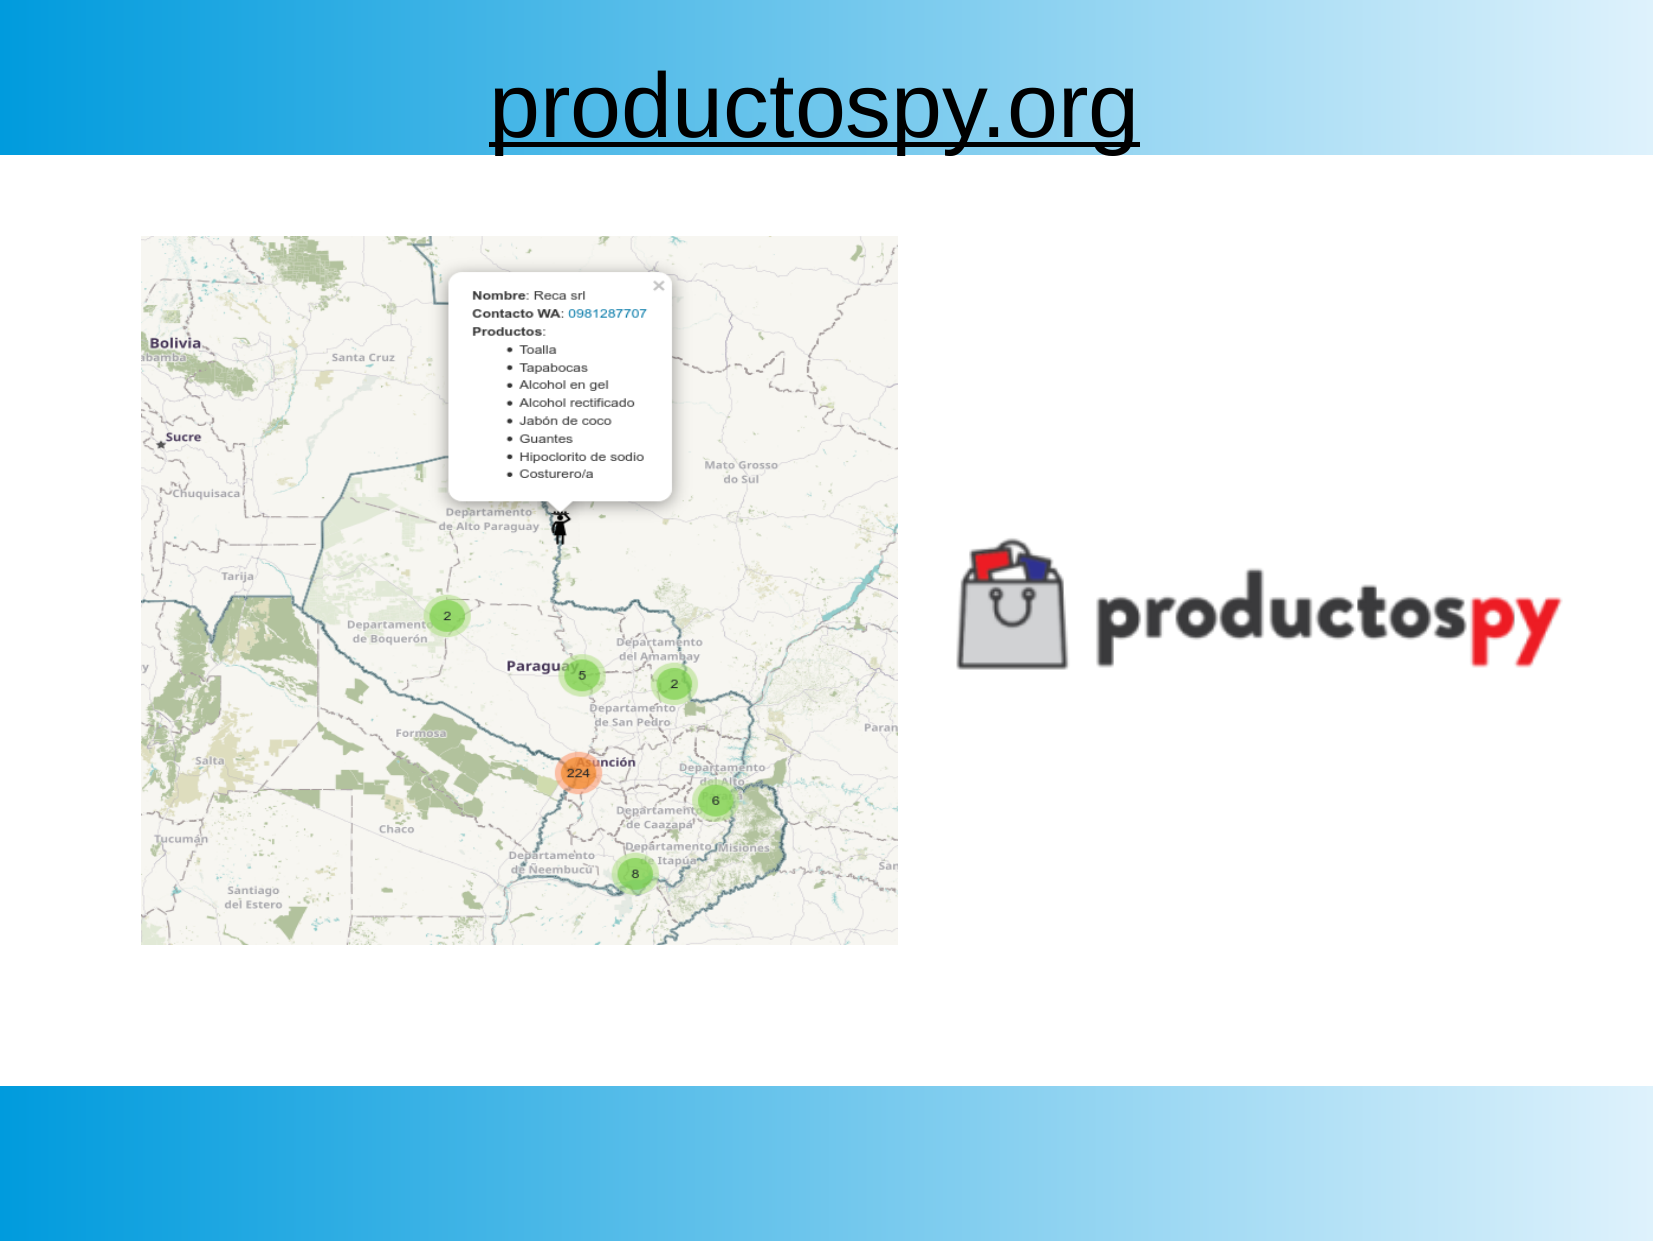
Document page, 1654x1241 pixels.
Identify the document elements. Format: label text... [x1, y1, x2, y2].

title productospy.org [70, 0, 1559, 208]
picture [141, 236, 898, 945]
picture [945, 531, 1571, 676]
